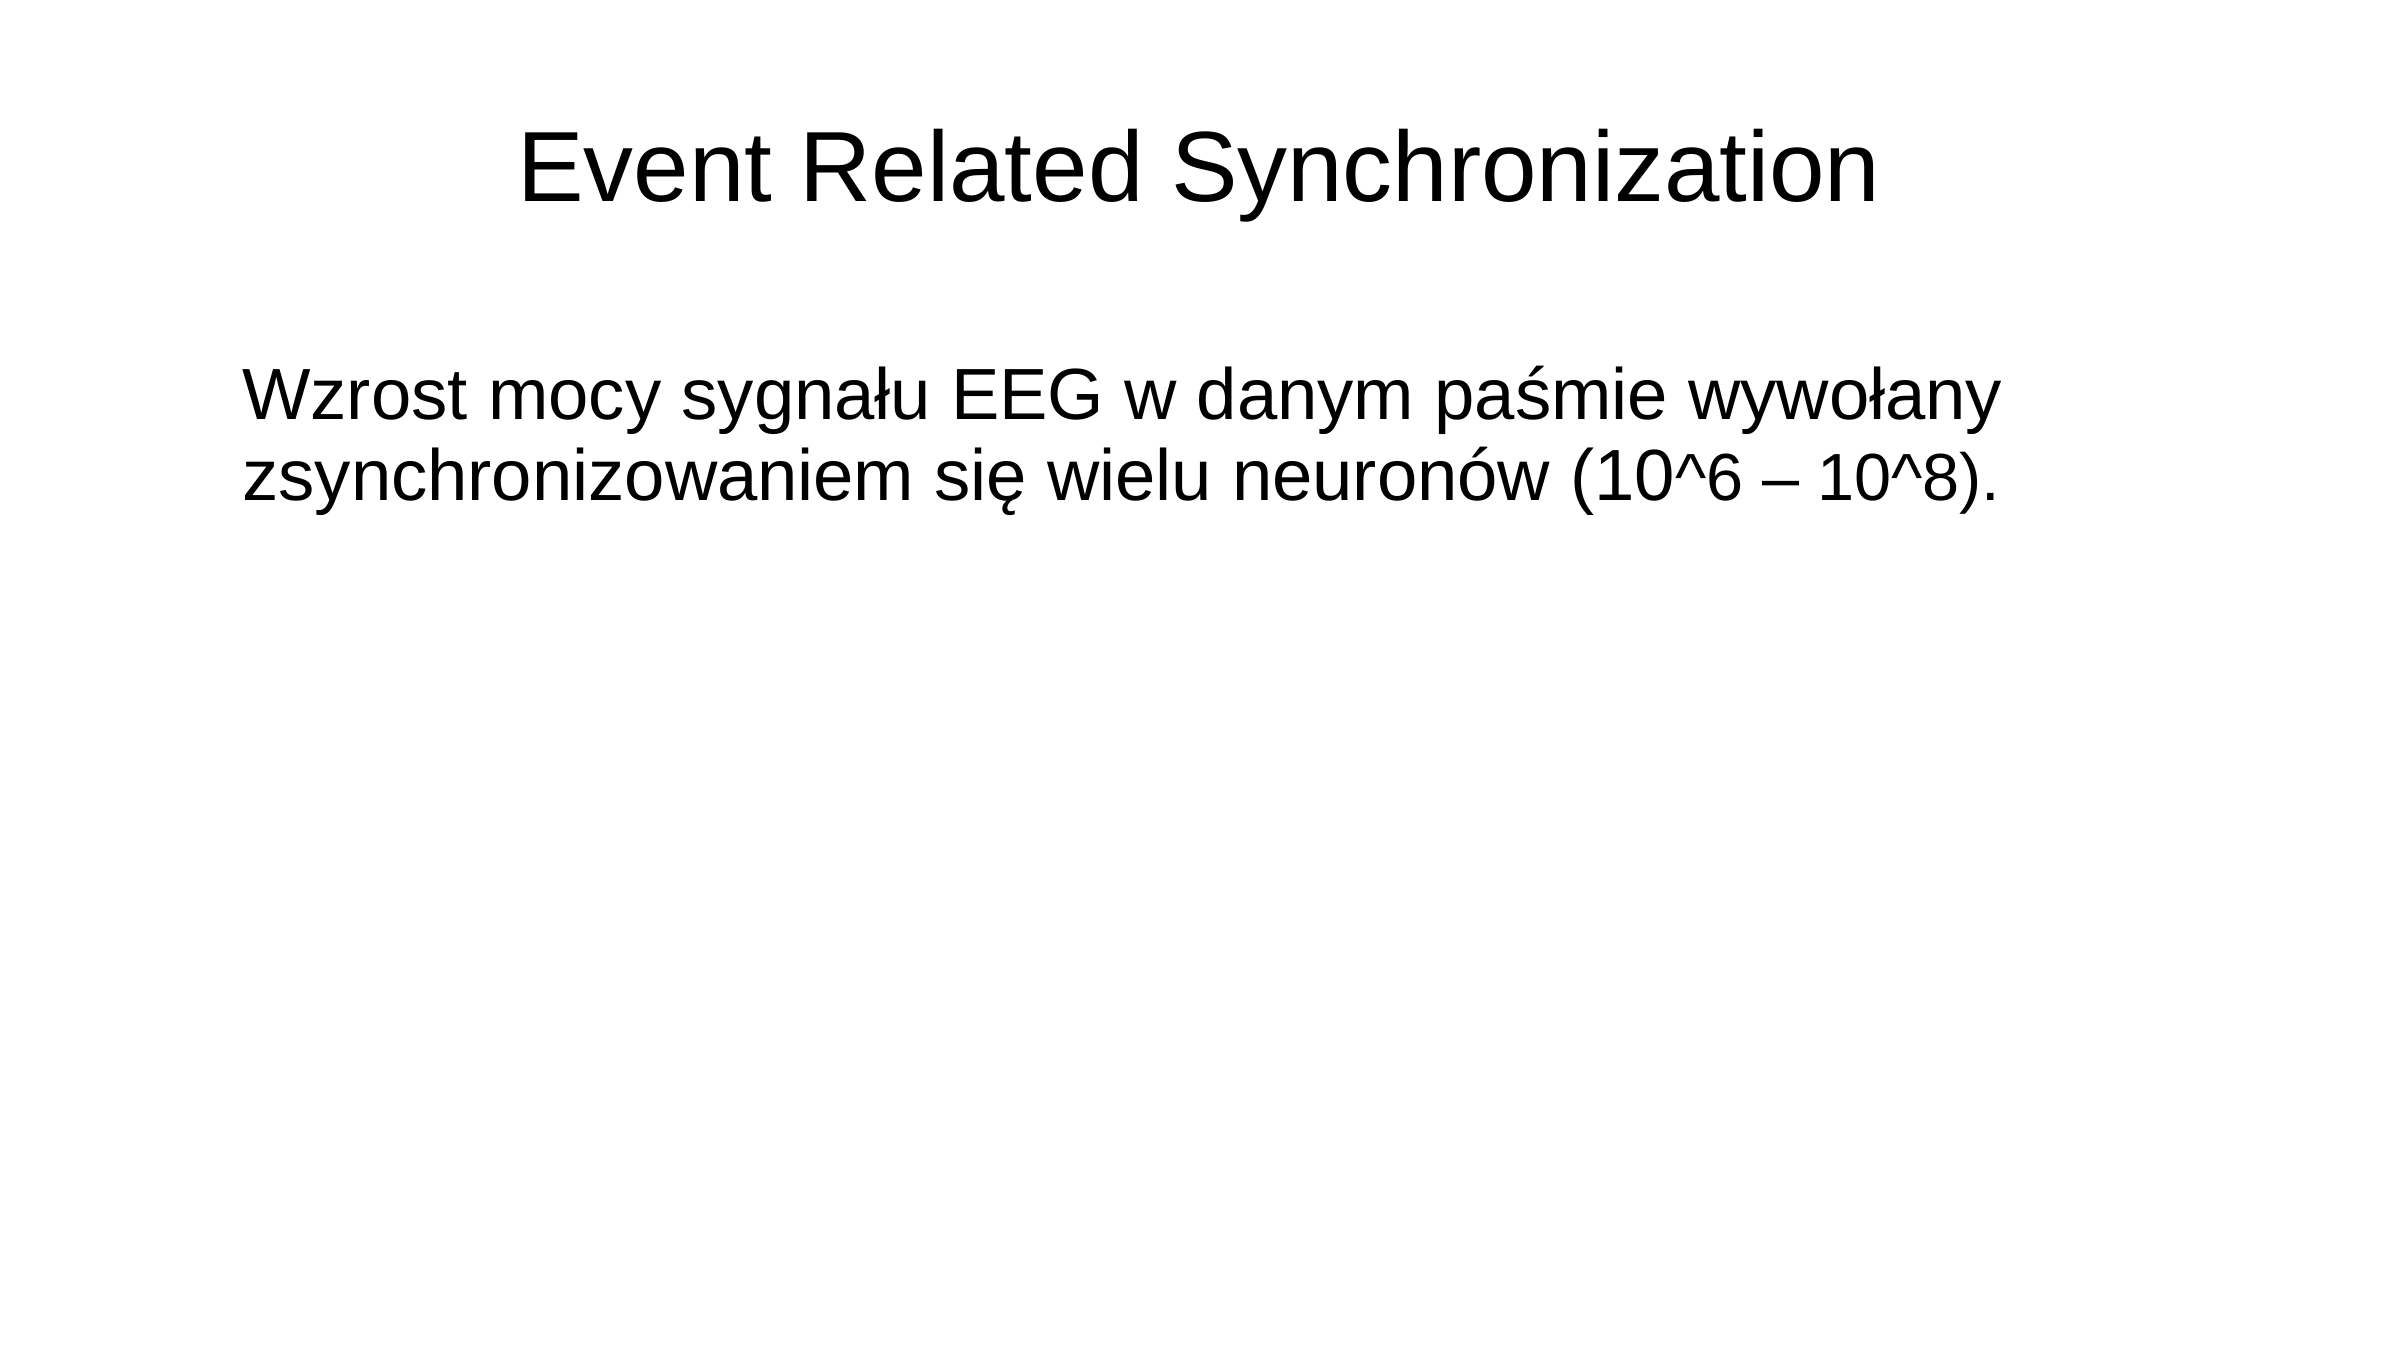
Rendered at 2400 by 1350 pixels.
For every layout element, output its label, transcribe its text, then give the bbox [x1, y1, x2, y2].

list Wzrost mocy sygnału EEG w danym paśmie wywołany zsynchronizowaniem się wielu neuronów (10^6 – 10^8). [171, 353, 2186, 1137]
title Event Related Synchronization [120, 53, 2280, 280]
